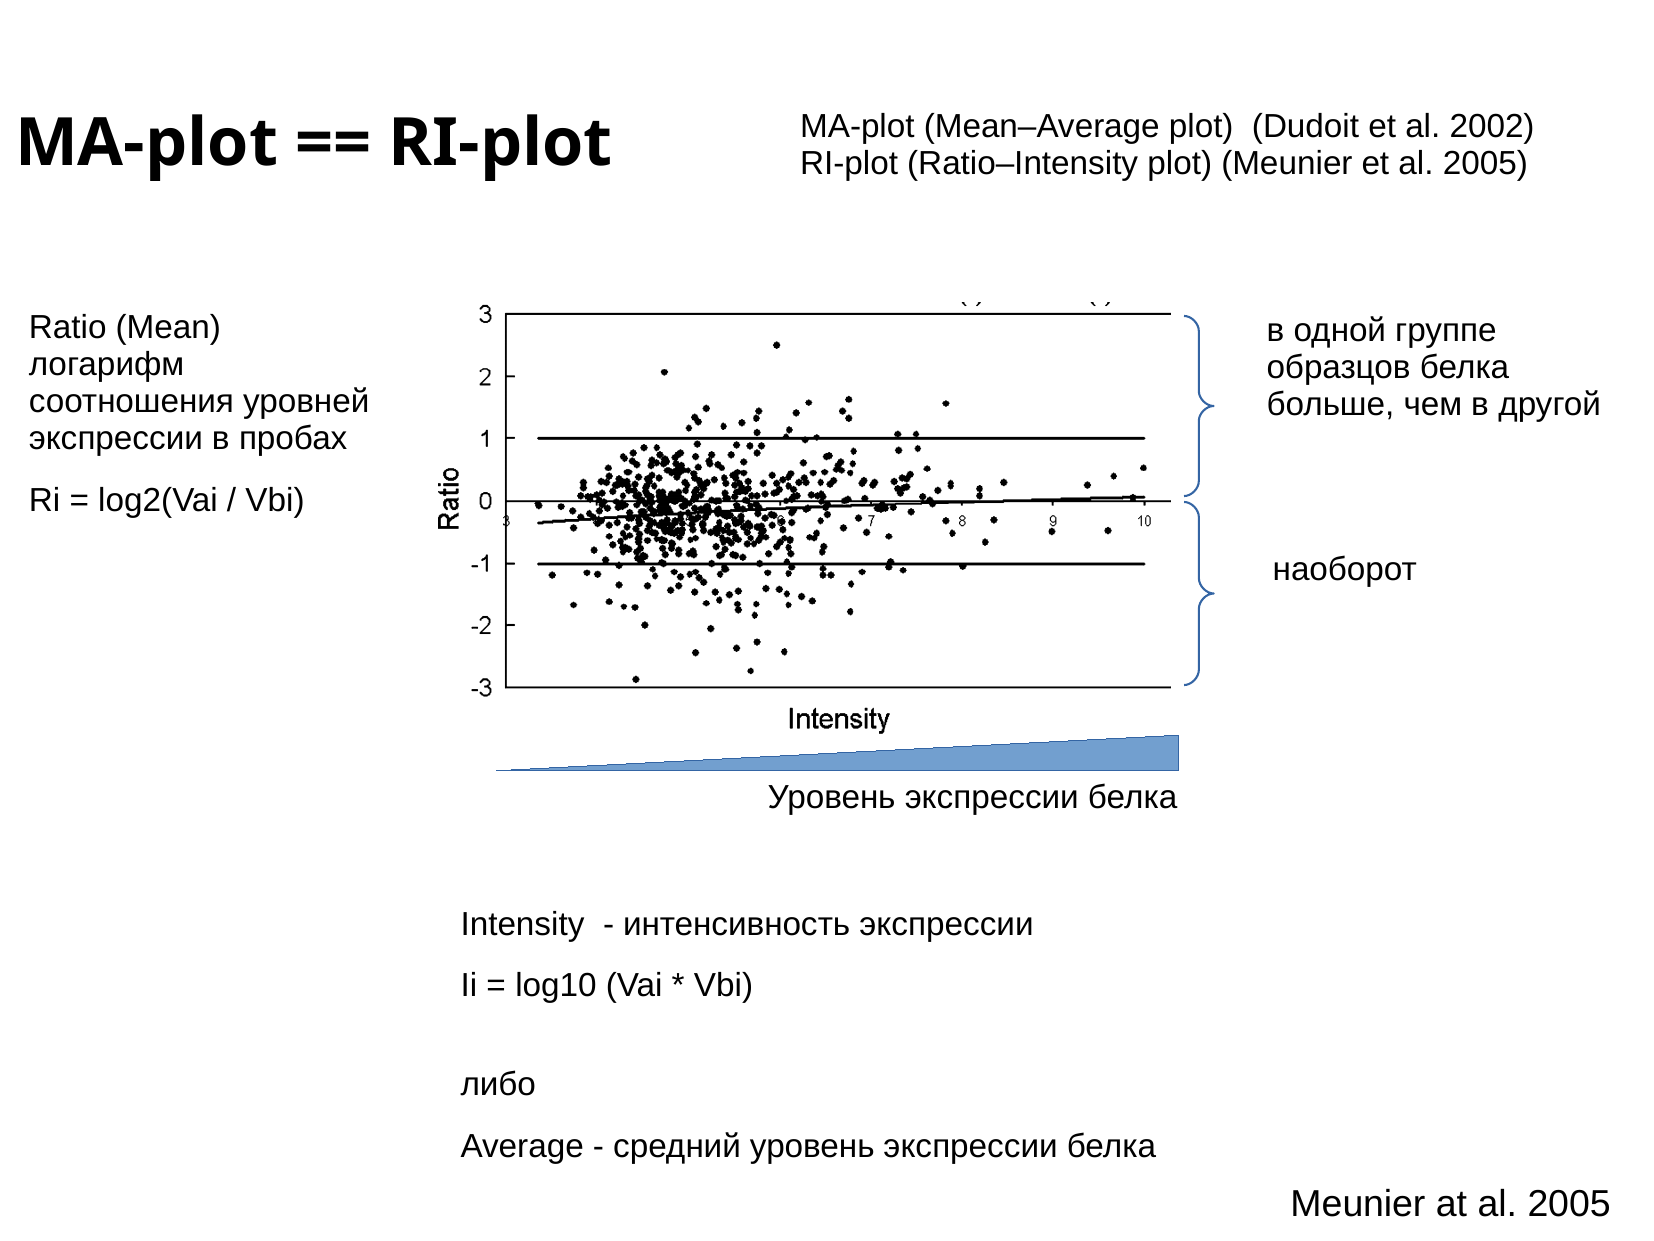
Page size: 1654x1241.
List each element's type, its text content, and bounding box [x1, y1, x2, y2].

text_box Meunier at al. 2005 [1275, 1175, 1636, 1233]
picture [427, 302, 1179, 739]
text_box [496, 735, 1179, 771]
text_box наоборот [1257, 543, 1616, 596]
text_box MA-plot (Mean–Average plot) (Dudoit et al. 2002) RI-plot (Ratio–Intensity plot) (Meunier et al. 2005) [785, 99, 1640, 263]
text_box Intensity - интенсивность экспрессии Ii = log10 (Vai * Vbi) либо Average - средний уровень экспрессии белка [445, 897, 1214, 1173]
title MA-plot == RI-plot [15, 19, 1636, 260]
text_box в одной группе образцов белка больше, чем в другой [1251, 304, 1630, 468]
text_box Ratio (Mean) логарифм соотношения уровней экспрессии в пробах Ri = log2(Vai / Vbi) [14, 301, 393, 563]
text_box Уровень экспрессии белка [752, 770, 1220, 860]
